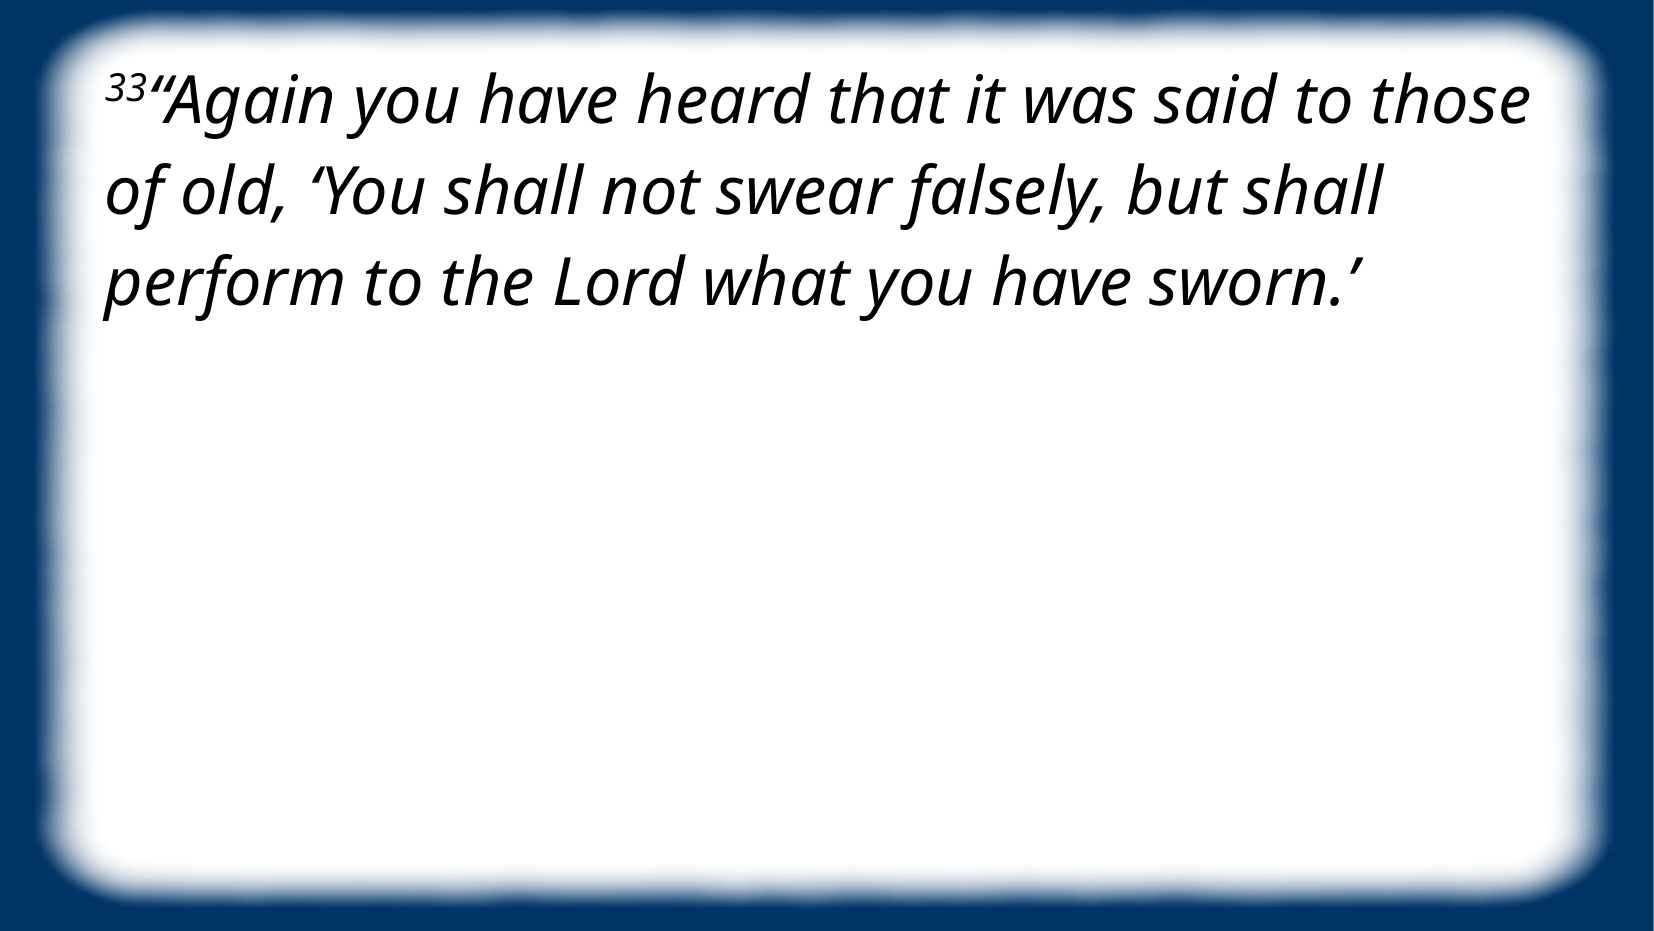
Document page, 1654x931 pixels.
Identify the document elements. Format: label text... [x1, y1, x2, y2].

picture [0, 0, 1654, 931]
text_box 33“Again you have heard that it was said to those of old, ‘You shall not swear falsely, but shall perform to the Lord what you have sworn.’ [90, 45, 1561, 327]
